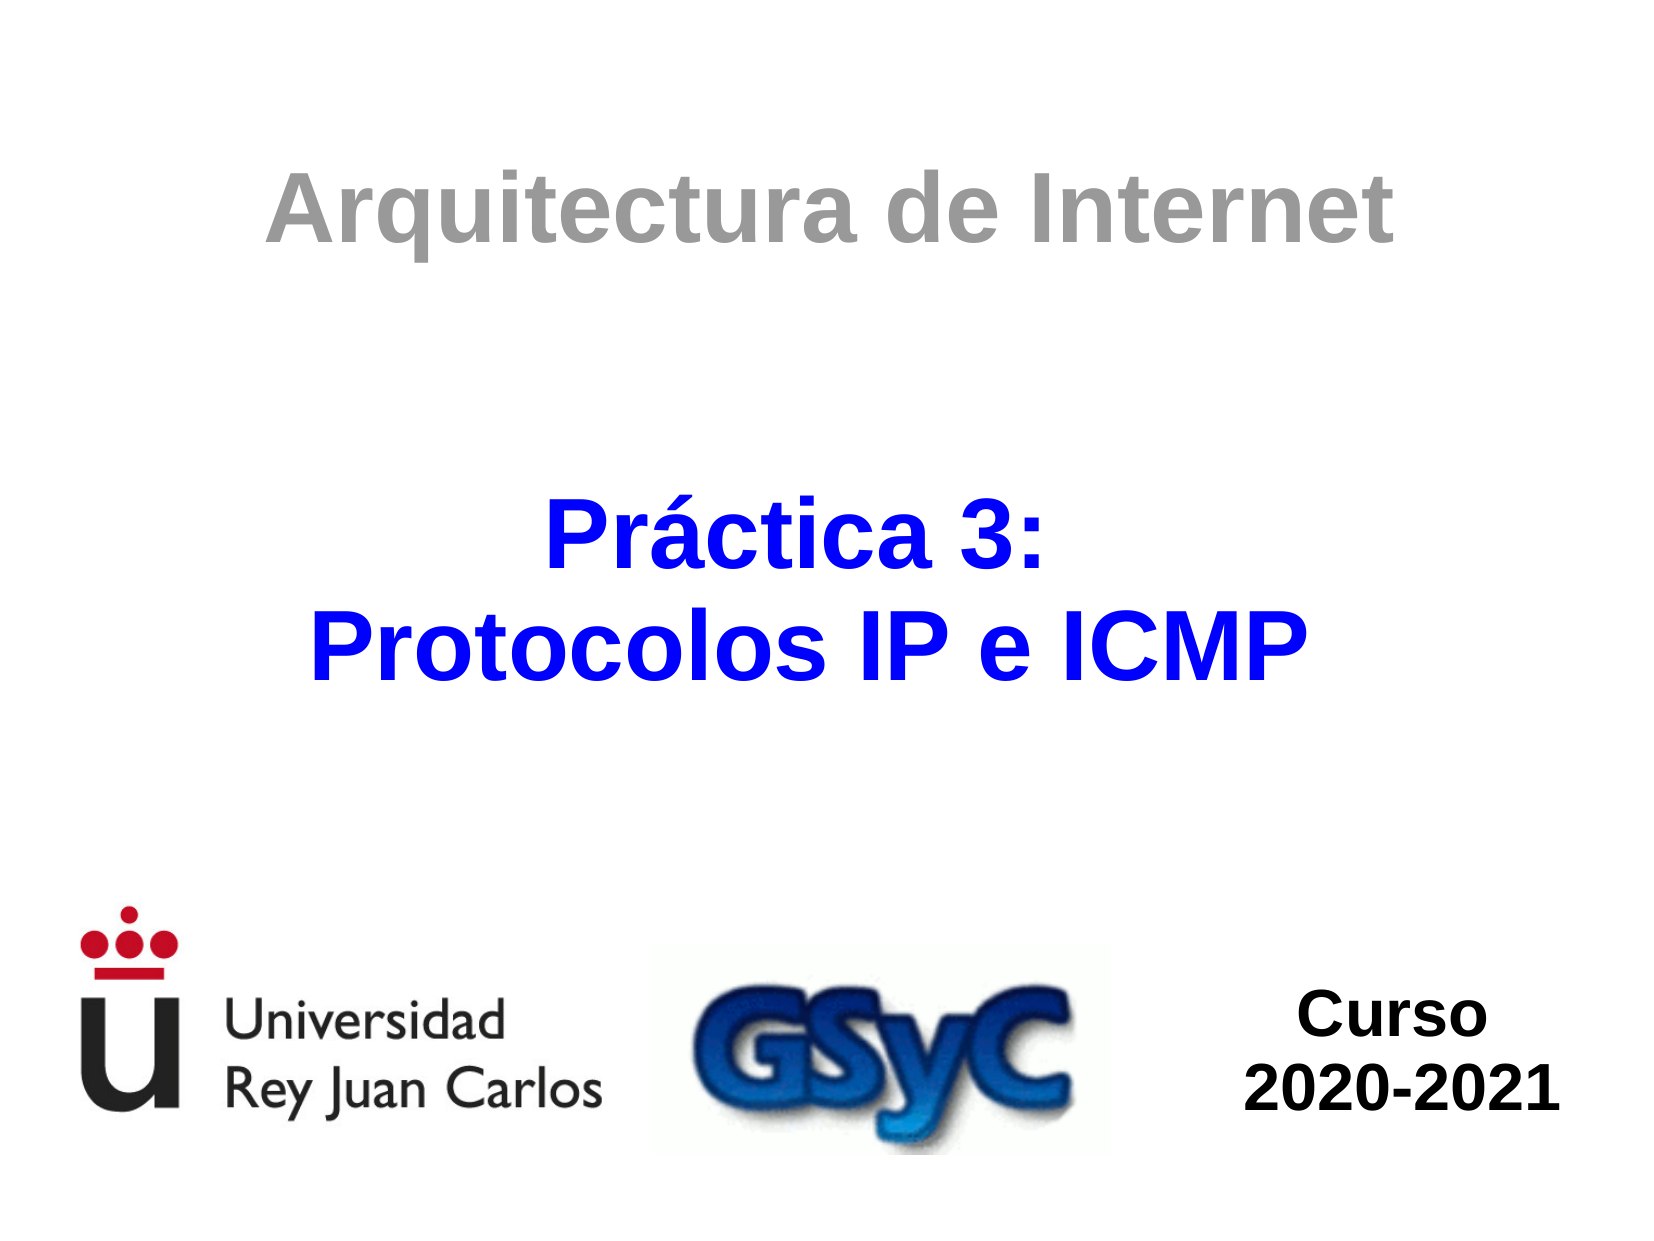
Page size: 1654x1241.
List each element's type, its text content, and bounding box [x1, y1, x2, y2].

title Curso 2020-2021 [1200, 975, 1606, 1126]
picture [46, 884, 631, 1141]
title Práctica 3: Protocolos IP e ICMP [135, 478, 1486, 702]
title Arquitectura de Internet [144, 39, 1516, 376]
picture [653, 944, 1111, 1156]
